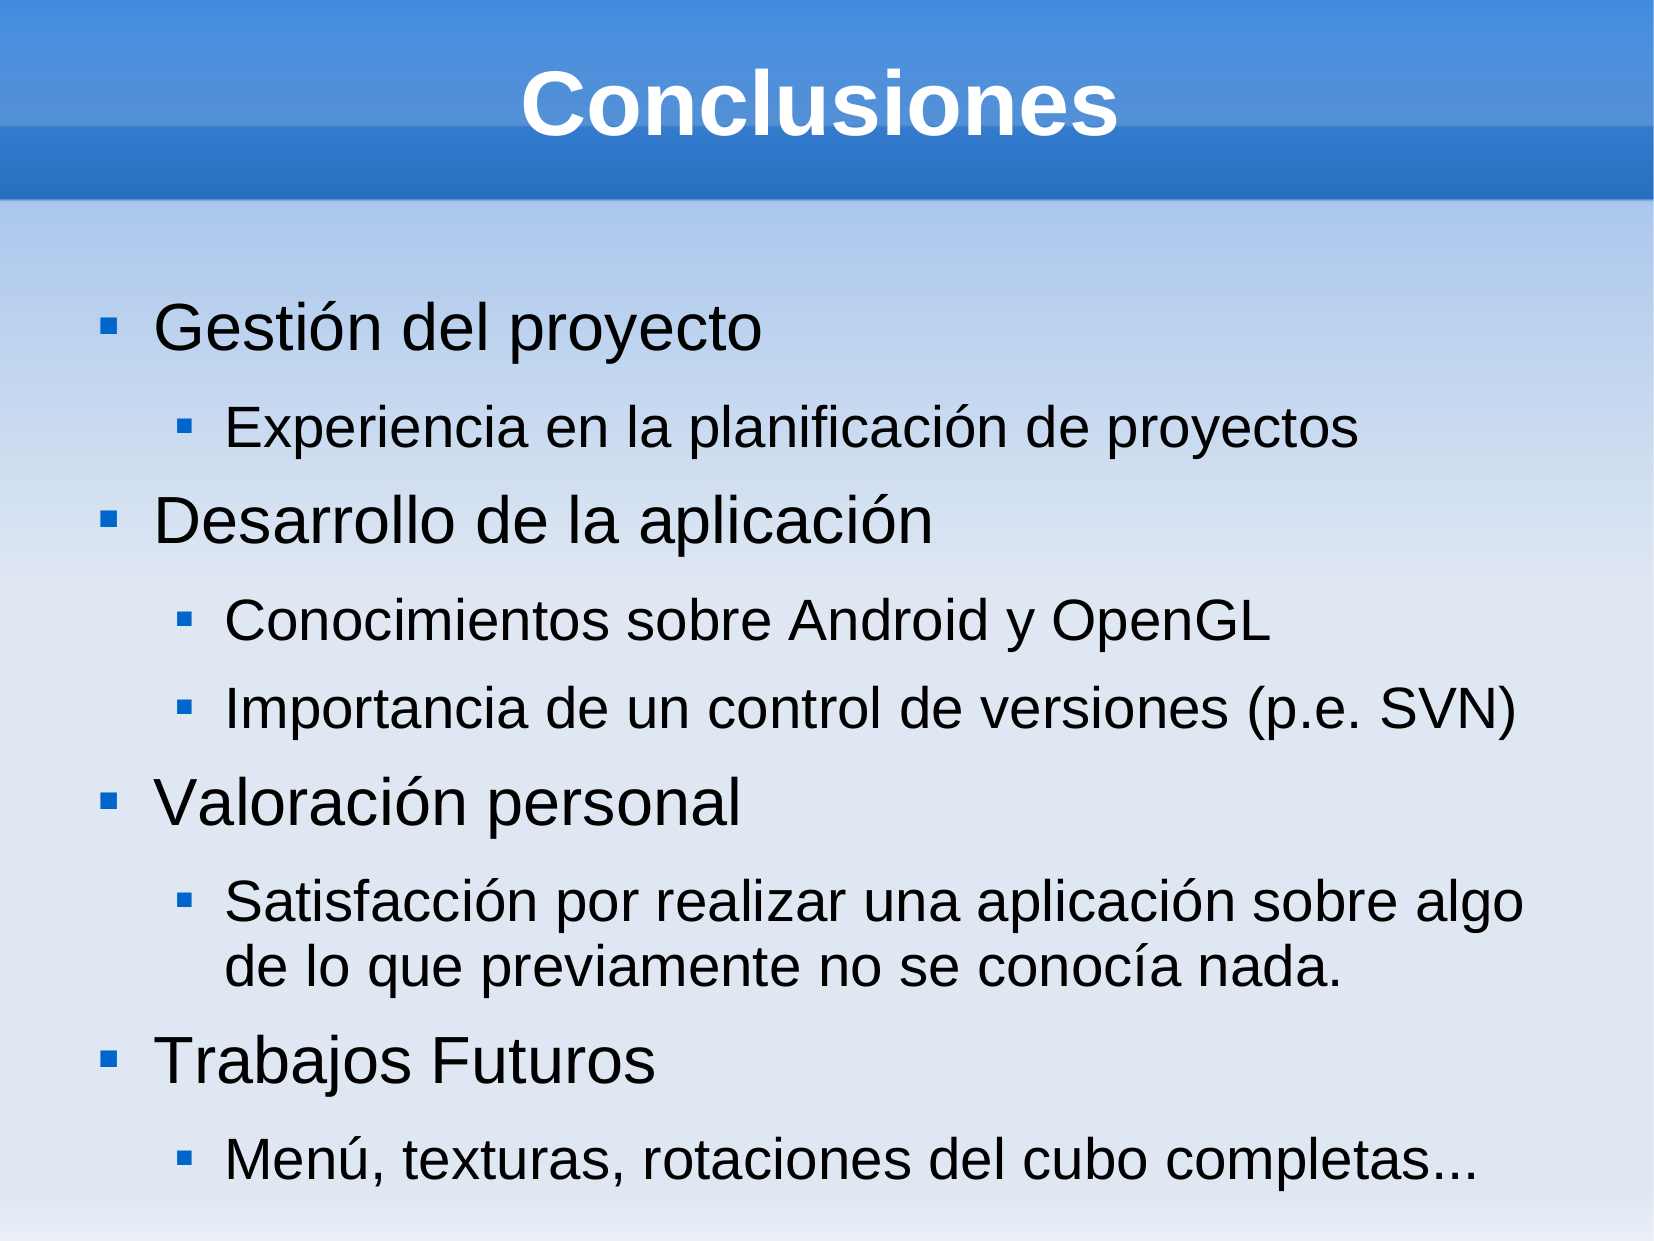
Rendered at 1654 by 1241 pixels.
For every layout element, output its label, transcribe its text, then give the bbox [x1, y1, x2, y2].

picture [0, 0, 1654, 1241]
list Gestión del proyecto Experiencia en la planificación de proyectos Desarrollo de la aplicación Conocimientos sobre Android y OpenGL Importancia de un control de versiones (p.e. SVN) Valoración personal Satisfacción por realizar una aplicación sobre algo de lo que previamente no se conocía nada. Trabajos Futuros Menú, texturas, rotaciones del cubo completas... [82, 290, 1571, 1193]
title Conclusiones [76, 0, 1565, 208]
